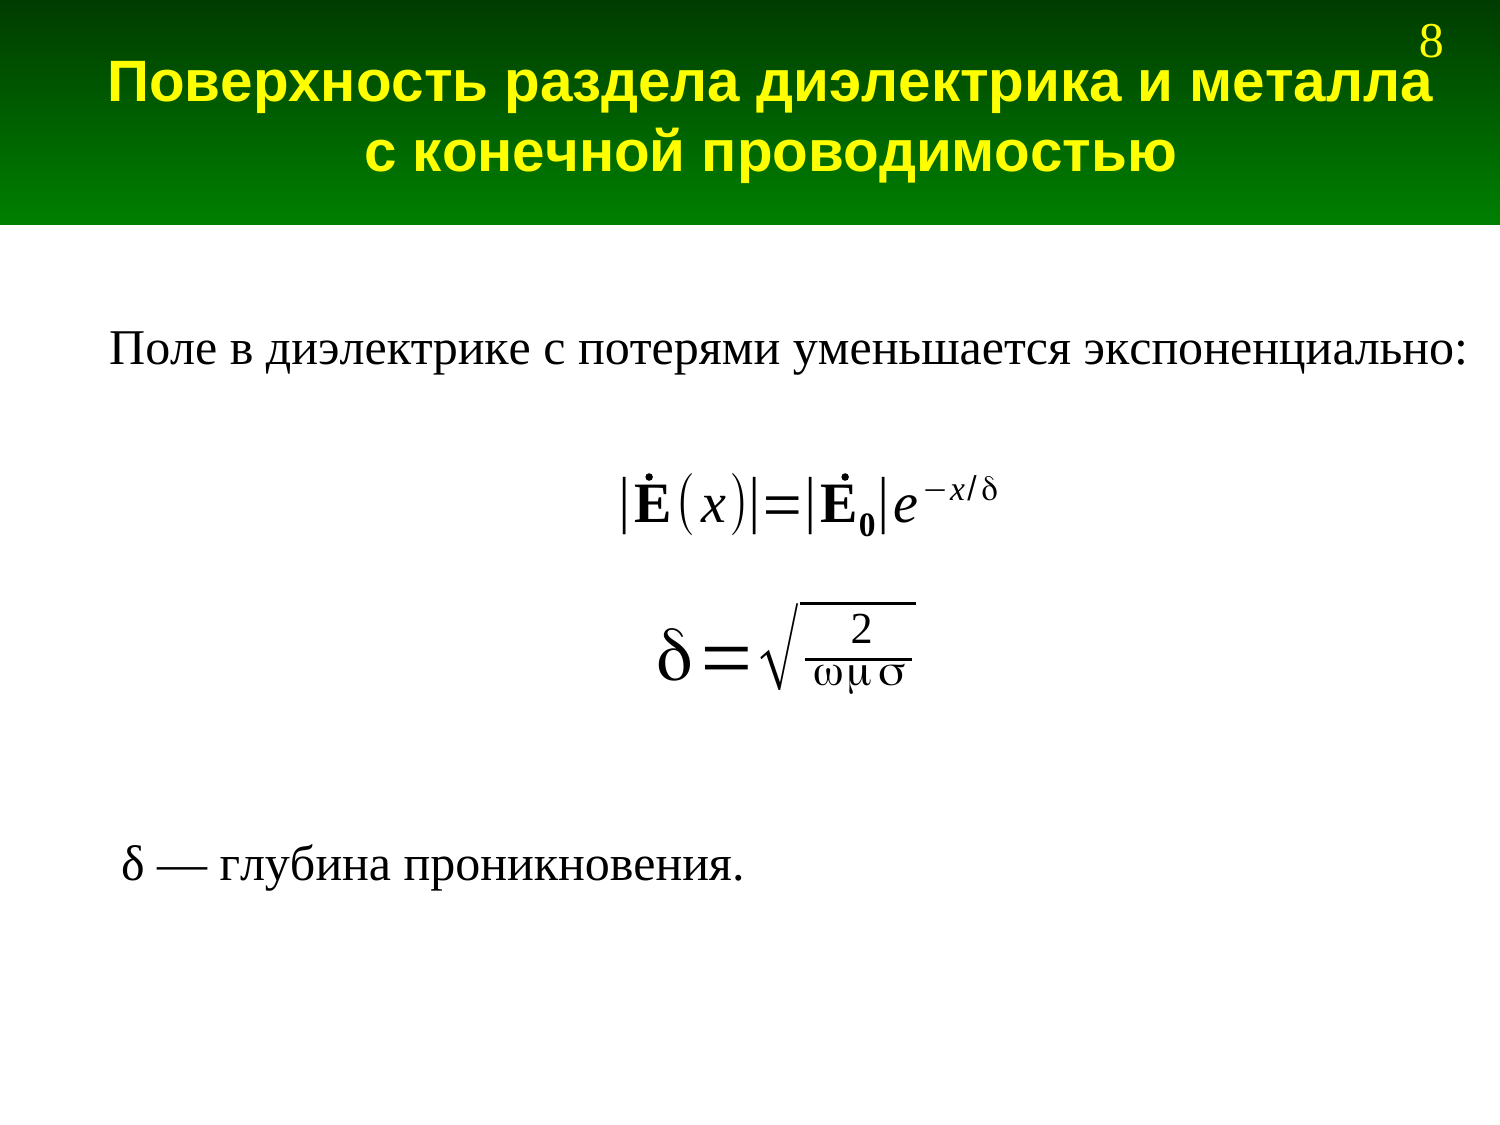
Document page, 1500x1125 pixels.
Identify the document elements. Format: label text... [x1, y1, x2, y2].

text_box δ — глубина проникновения. [106, 822, 760, 898]
title Поверхность раздела диэлектрика и металла с конечной проводимостью [88, 18, 1453, 207]
text_box Поле в диэлектрике с потерями уменьшается экспоненциально: [94, 307, 1484, 382]
chart [637, 597, 934, 697]
chart [599, 468, 1012, 544]
